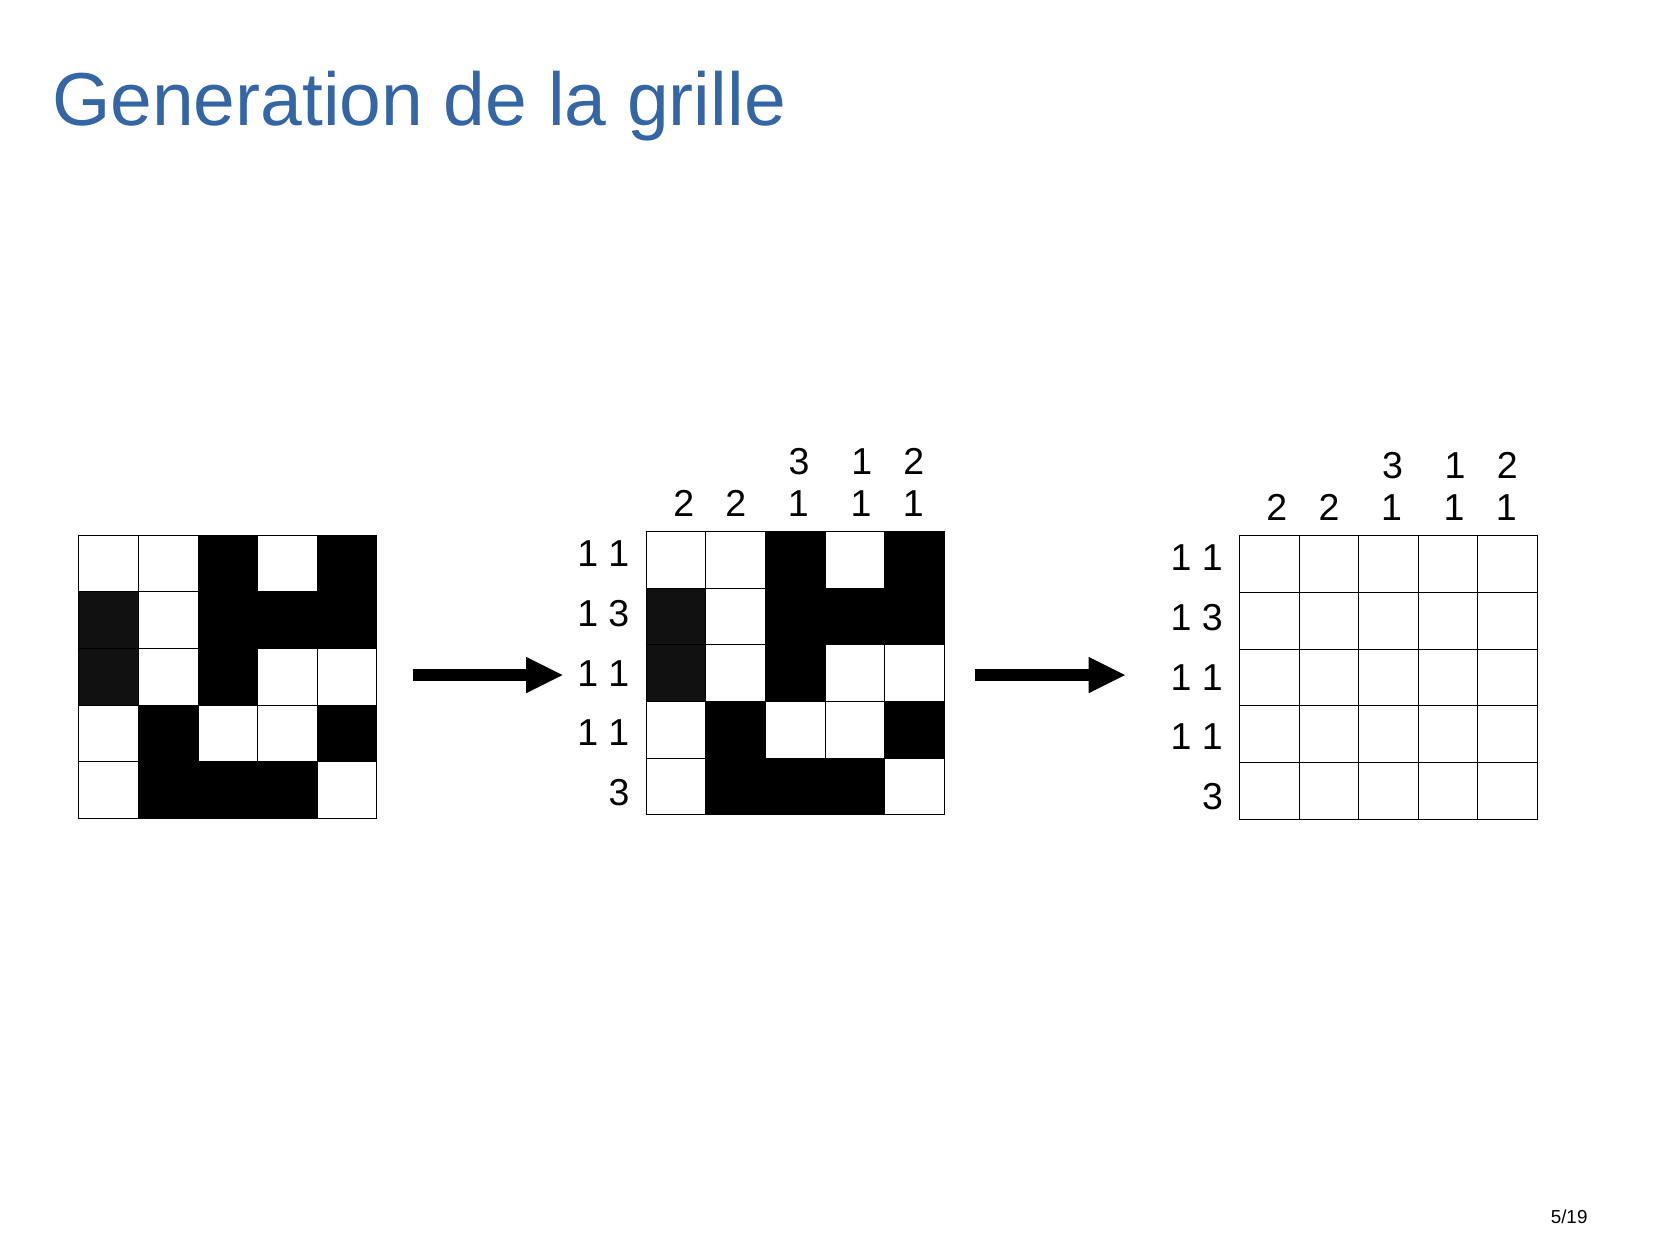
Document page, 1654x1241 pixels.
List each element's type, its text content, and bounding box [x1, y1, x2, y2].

table_cell [826, 702, 884, 758]
table_cell [1240, 650, 1299, 705]
table_cell [1419, 593, 1477, 649]
table_header [826, 532, 884, 588]
table_cell [1300, 763, 1358, 819]
text_box 3 1 2 2 2 1 1 1 [1230, 437, 1532, 536]
table_header [258, 536, 317, 591]
text_box Generation de la grille [37, 50, 1013, 151]
text_box 1 1 1 3 1 1 1 1 3 [562, 525, 645, 821]
table_header [79, 536, 138, 591]
table_cell [199, 592, 257, 648]
table_cell [1240, 593, 1299, 649]
table_cell [199, 649, 257, 705]
table_cell [647, 759, 705, 814]
table_cell [139, 649, 198, 705]
table_cell [706, 759, 765, 814]
table_cell [1359, 706, 1418, 762]
table_cell [318, 762, 376, 818]
table_cell [885, 759, 944, 814]
table_cell [79, 706, 138, 761]
table_cell [79, 649, 138, 705]
table_cell [139, 706, 198, 761]
table_header [1419, 536, 1477, 592]
table_cell [318, 592, 376, 648]
table_cell [826, 759, 884, 814]
table_header [766, 532, 825, 588]
table_cell [647, 702, 705, 758]
table_cell [706, 645, 765, 701]
table_cell [826, 645, 884, 701]
table_cell [1419, 763, 1477, 819]
table_cell [1419, 650, 1477, 705]
table_cell [1478, 706, 1537, 762]
table_cell [1300, 593, 1358, 649]
table_cell [706, 702, 765, 758]
table_cell [1359, 763, 1418, 819]
table_header [706, 532, 765, 588]
table_header [647, 532, 705, 588]
table_cell [766, 759, 825, 814]
table_cell [139, 592, 198, 648]
table_cell [766, 589, 825, 644]
table_cell [647, 645, 705, 701]
text_box 1 1 1 3 1 1 1 1 3 [1155, 529, 1238, 826]
table_header [139, 536, 198, 591]
table_cell [258, 592, 317, 648]
table_cell [318, 706, 376, 761]
text_box 3 1 2 2 2 1 1 1 [637, 432, 938, 532]
text_box 5/19 [1536, 1198, 1613, 1235]
table_cell [766, 645, 825, 701]
table_cell [1359, 593, 1418, 649]
table_cell [1478, 593, 1537, 649]
table_cell [1240, 763, 1299, 819]
table_cell [258, 762, 317, 818]
table_cell [139, 762, 198, 818]
table_header [1359, 536, 1418, 592]
table_cell [79, 592, 138, 648]
table_cell [1478, 650, 1537, 705]
table_cell [258, 649, 317, 705]
table_cell [258, 706, 317, 761]
table_cell [199, 762, 257, 818]
table_cell [885, 645, 944, 701]
table_header [1300, 536, 1358, 592]
table_cell [647, 589, 705, 644]
table_header [885, 532, 944, 588]
table_cell [1300, 650, 1358, 705]
table_cell [706, 589, 765, 644]
table_cell [1240, 706, 1299, 762]
table_cell [885, 702, 944, 758]
table_header [199, 536, 257, 591]
table_cell [826, 589, 884, 644]
table_cell [1300, 706, 1358, 762]
table_header [1240, 536, 1299, 592]
table_cell [79, 762, 138, 818]
table_cell [1419, 706, 1477, 762]
table_cell [766, 702, 825, 758]
table_header [1478, 536, 1537, 592]
table_cell [318, 649, 376, 705]
table_header [318, 536, 376, 591]
table_cell [1359, 650, 1418, 705]
table_cell [199, 706, 257, 761]
table_cell [1478, 763, 1537, 819]
table_cell [885, 589, 944, 644]
